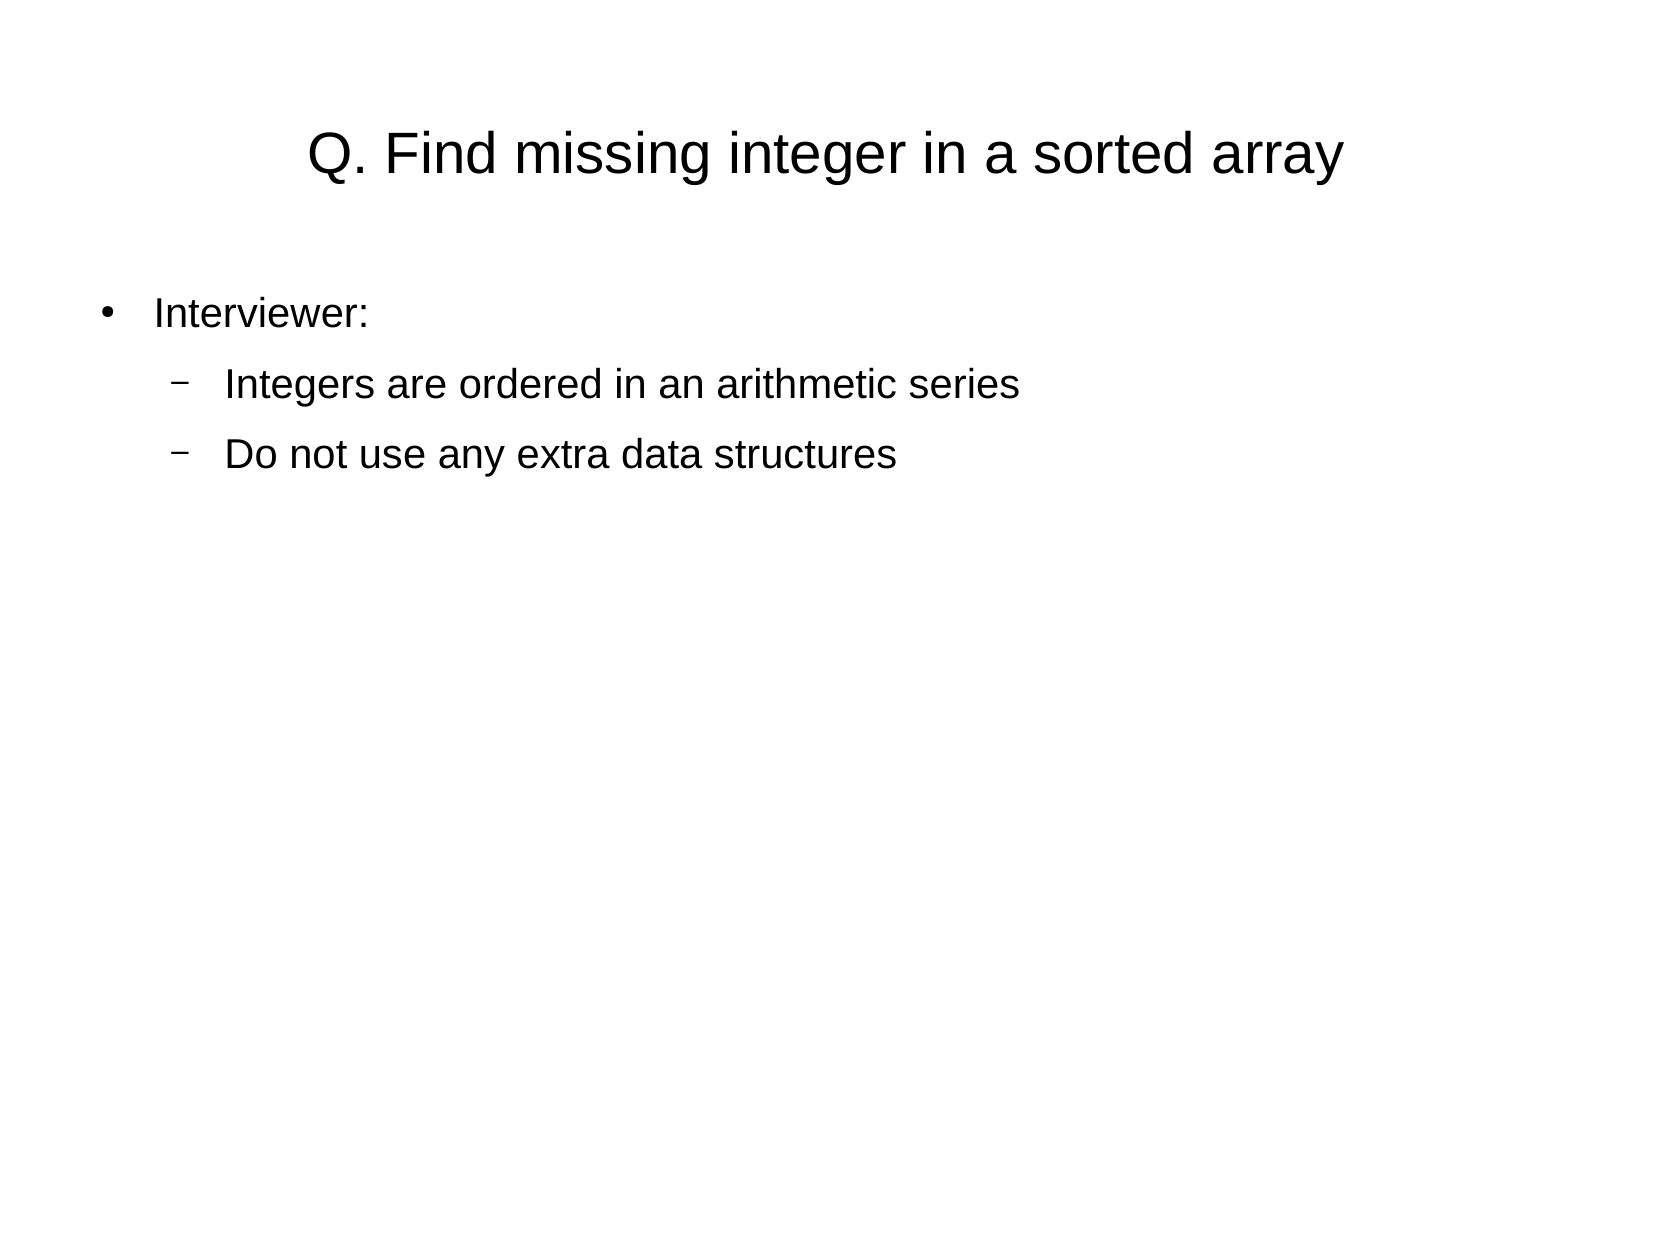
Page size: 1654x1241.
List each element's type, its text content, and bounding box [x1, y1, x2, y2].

list Interviewer: Integers are ordered in an arithmetic series Do not use any extra data structures [82, 290, 1571, 1010]
title Q. Find missing integer in a sorted array [82, 49, 1571, 257]
